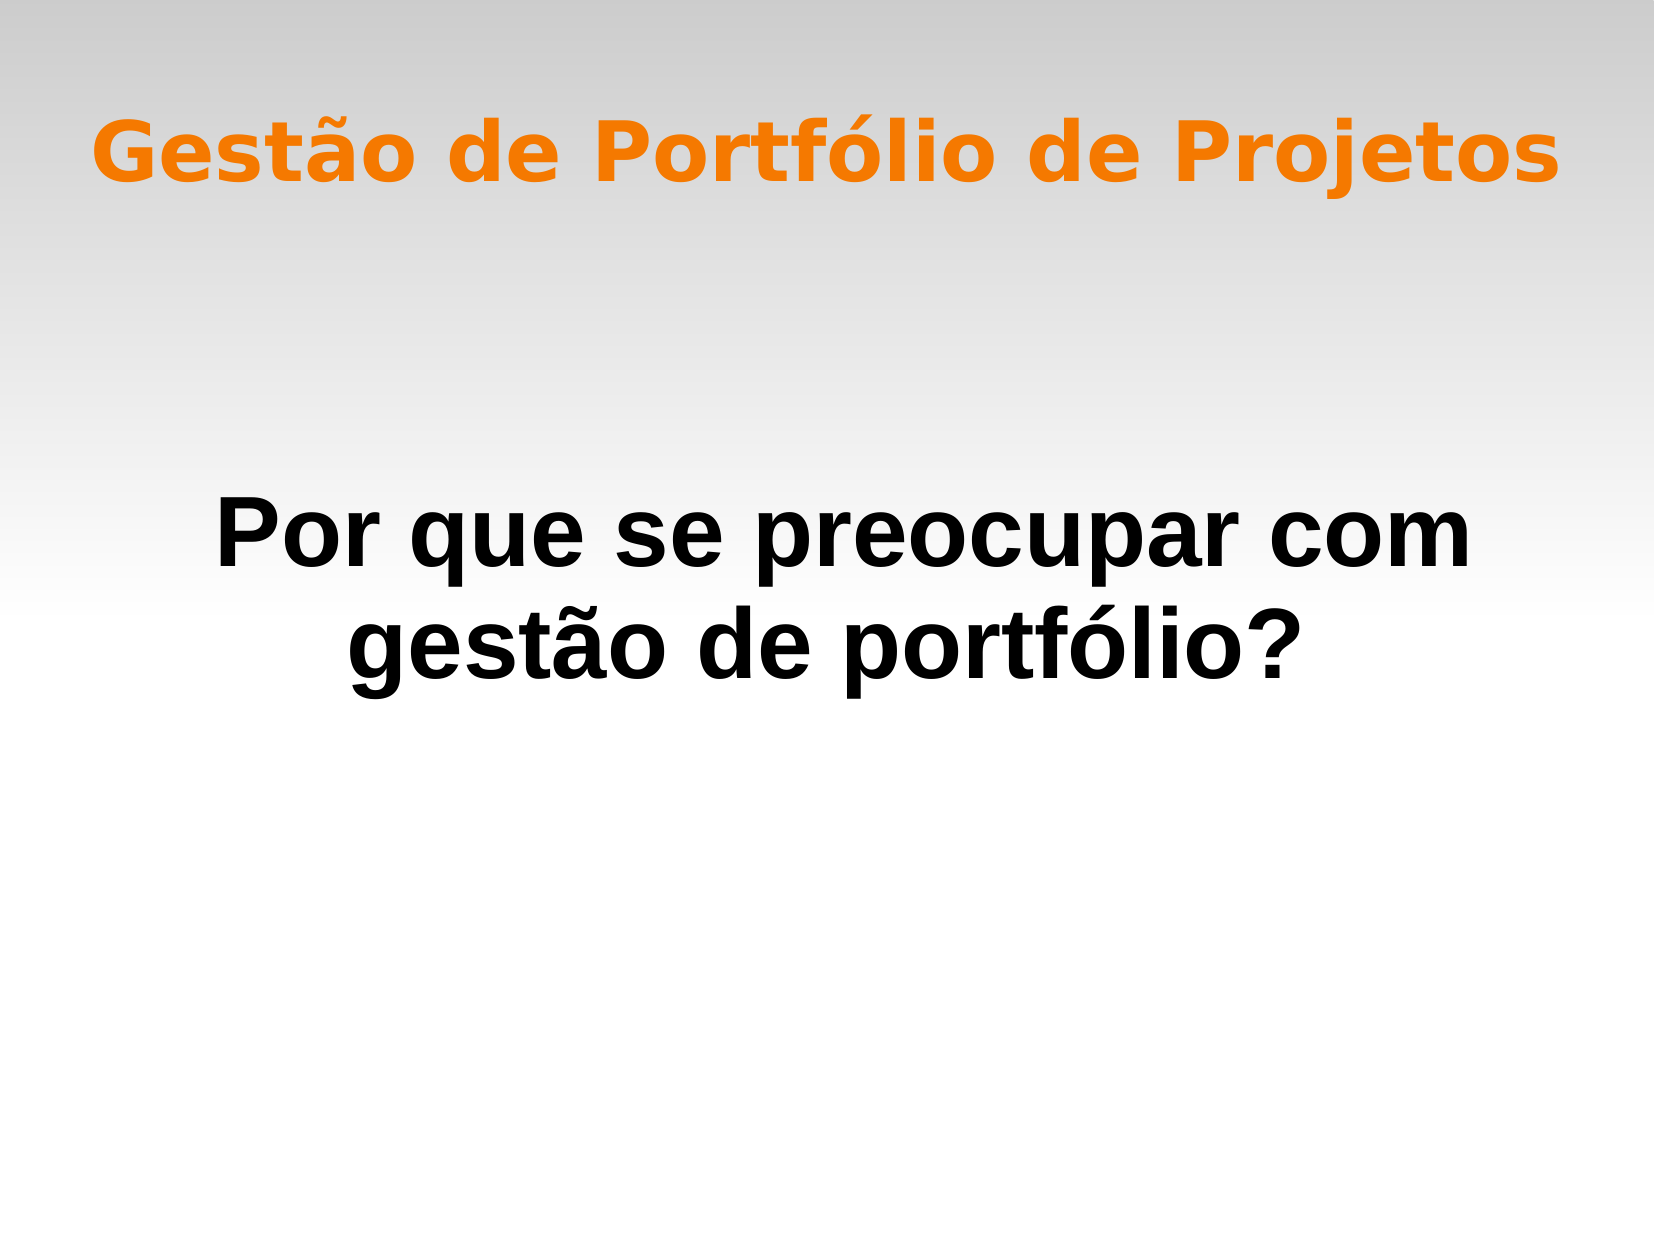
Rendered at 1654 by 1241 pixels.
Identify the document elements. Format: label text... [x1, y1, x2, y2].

subtitle Por que se preocupar com gestão de portfólio? [82, 290, 1571, 1109]
title Gestão de Portfólio de Projetos [82, 49, 1571, 257]
